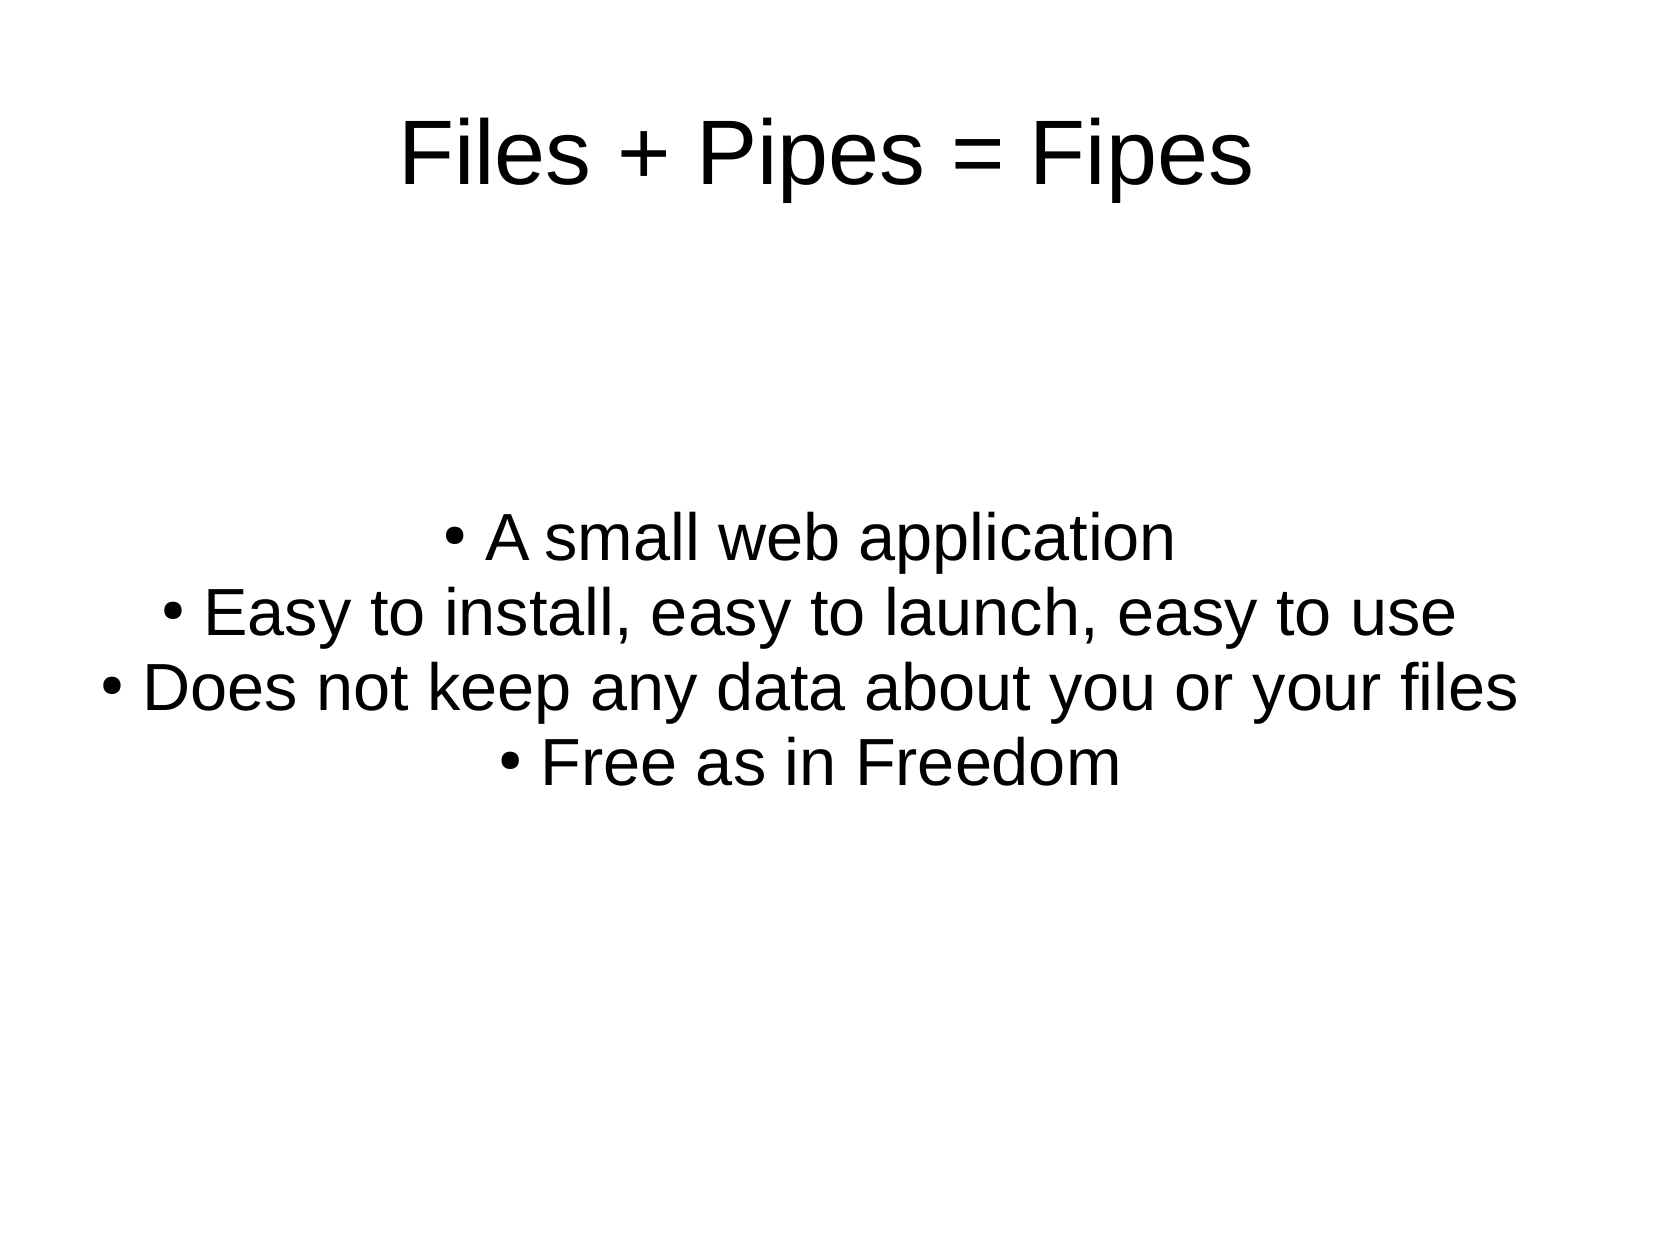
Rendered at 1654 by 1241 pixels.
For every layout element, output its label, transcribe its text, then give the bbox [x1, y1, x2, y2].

title Files + Pipes = Fipes [82, 49, 1571, 257]
subtitle A small web application Easy to install, easy to launch, easy to use Does not keep any data about you or your files Free as in Freedom [82, 290, 1538, 1010]
